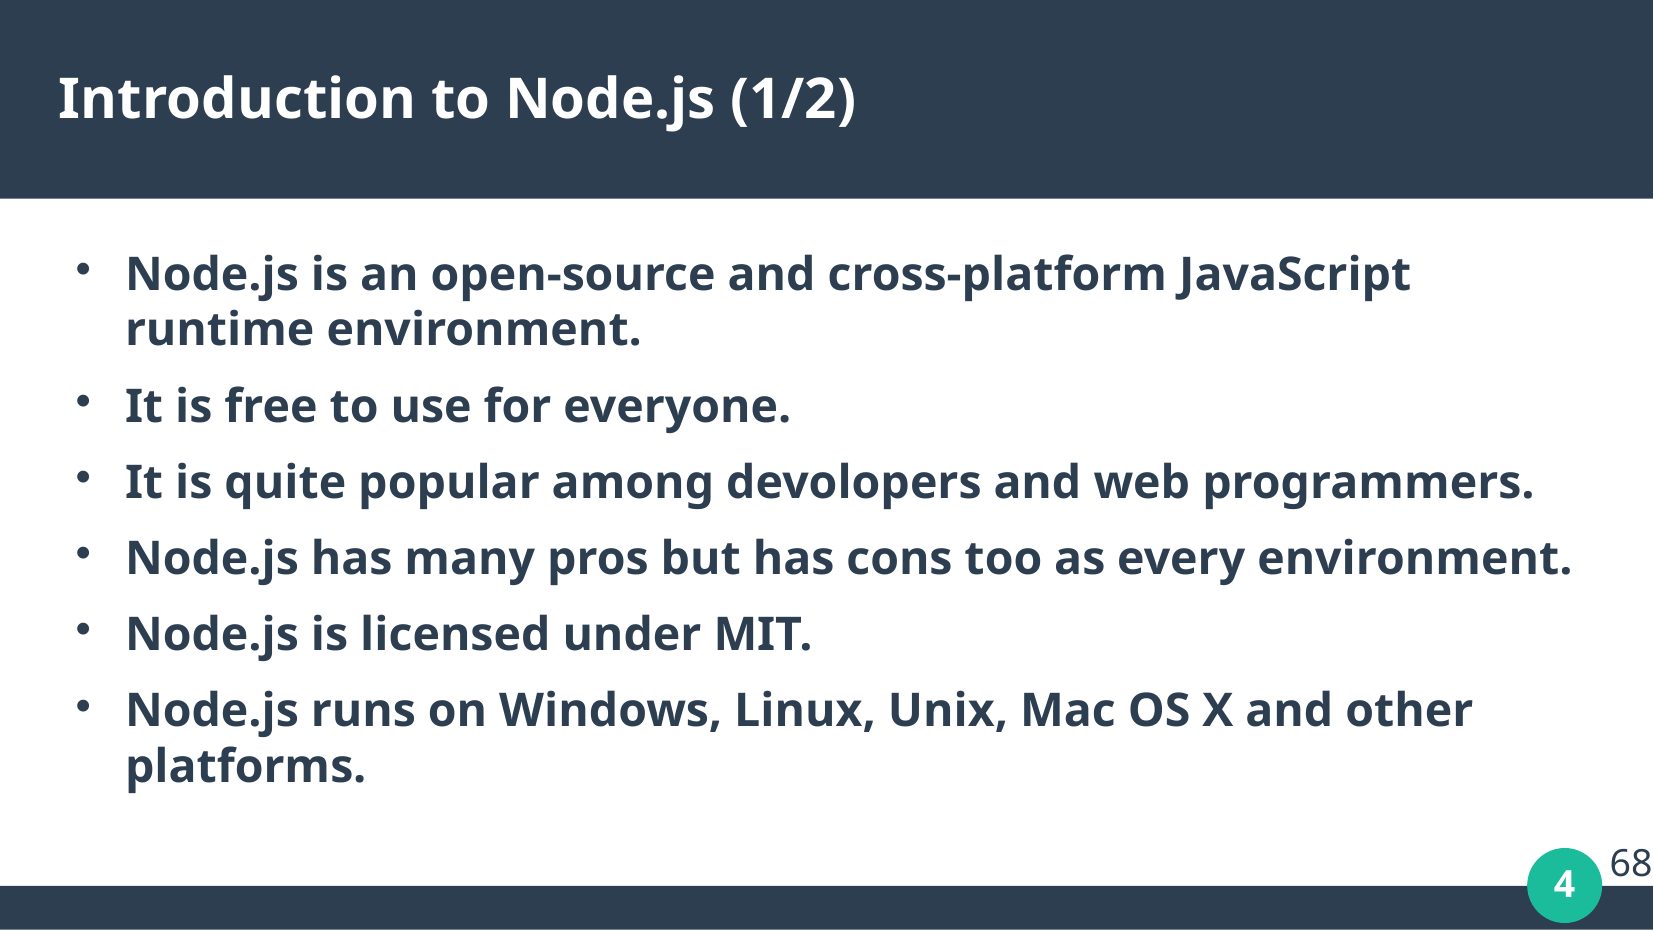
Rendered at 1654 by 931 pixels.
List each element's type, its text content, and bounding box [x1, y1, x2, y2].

list Node.js is an open-source and cross-platform JavaScript runtime environment. It is free to use for everyone. It is quite popular among devolopers and web programmers. Node.js has many pros but has cons too as every environment. Node.js is licensed under MIT. Node.js runs on Windows, Linux, Unix, Mac OS X and other platforms. [59, 243, 1594, 864]
title Introduction to Node.js (1/2) [59, 37, 1594, 155]
text_box 68 [1588, 830, 1654, 899]
